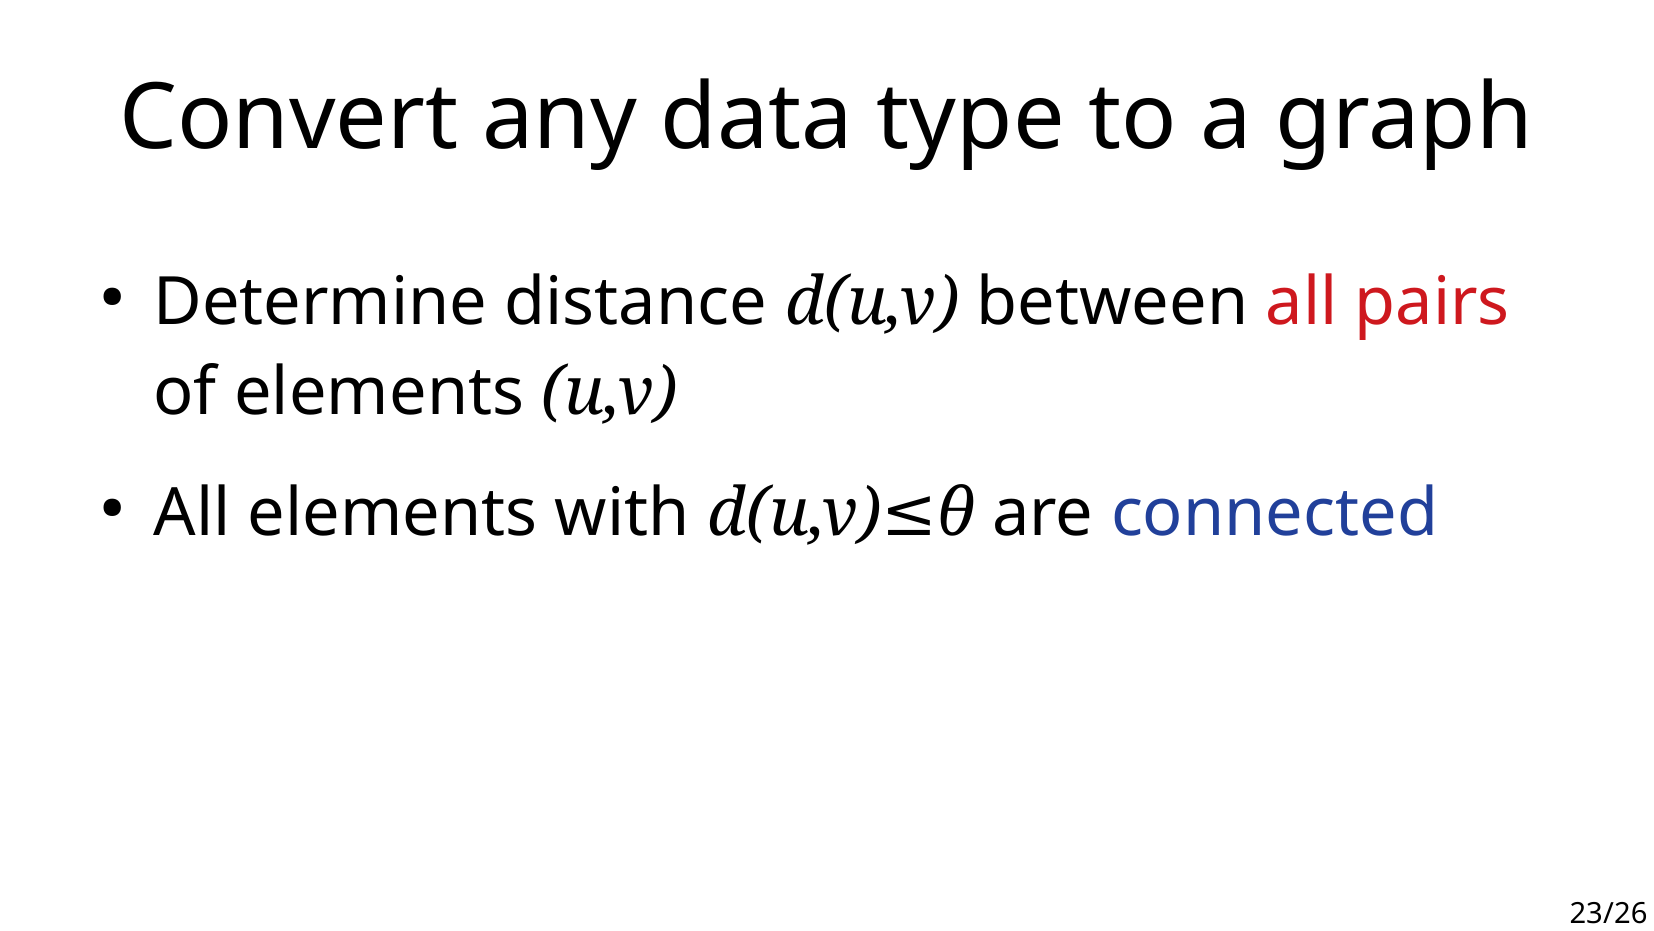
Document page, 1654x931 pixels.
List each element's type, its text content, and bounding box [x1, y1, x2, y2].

title Convert any data type to a graph [82, 1, 1571, 226]
list Determine distance d(u,v) between all pairs of elements (u,v) All elements with d(u,v)≤θ are connected [82, 253, 1571, 793]
